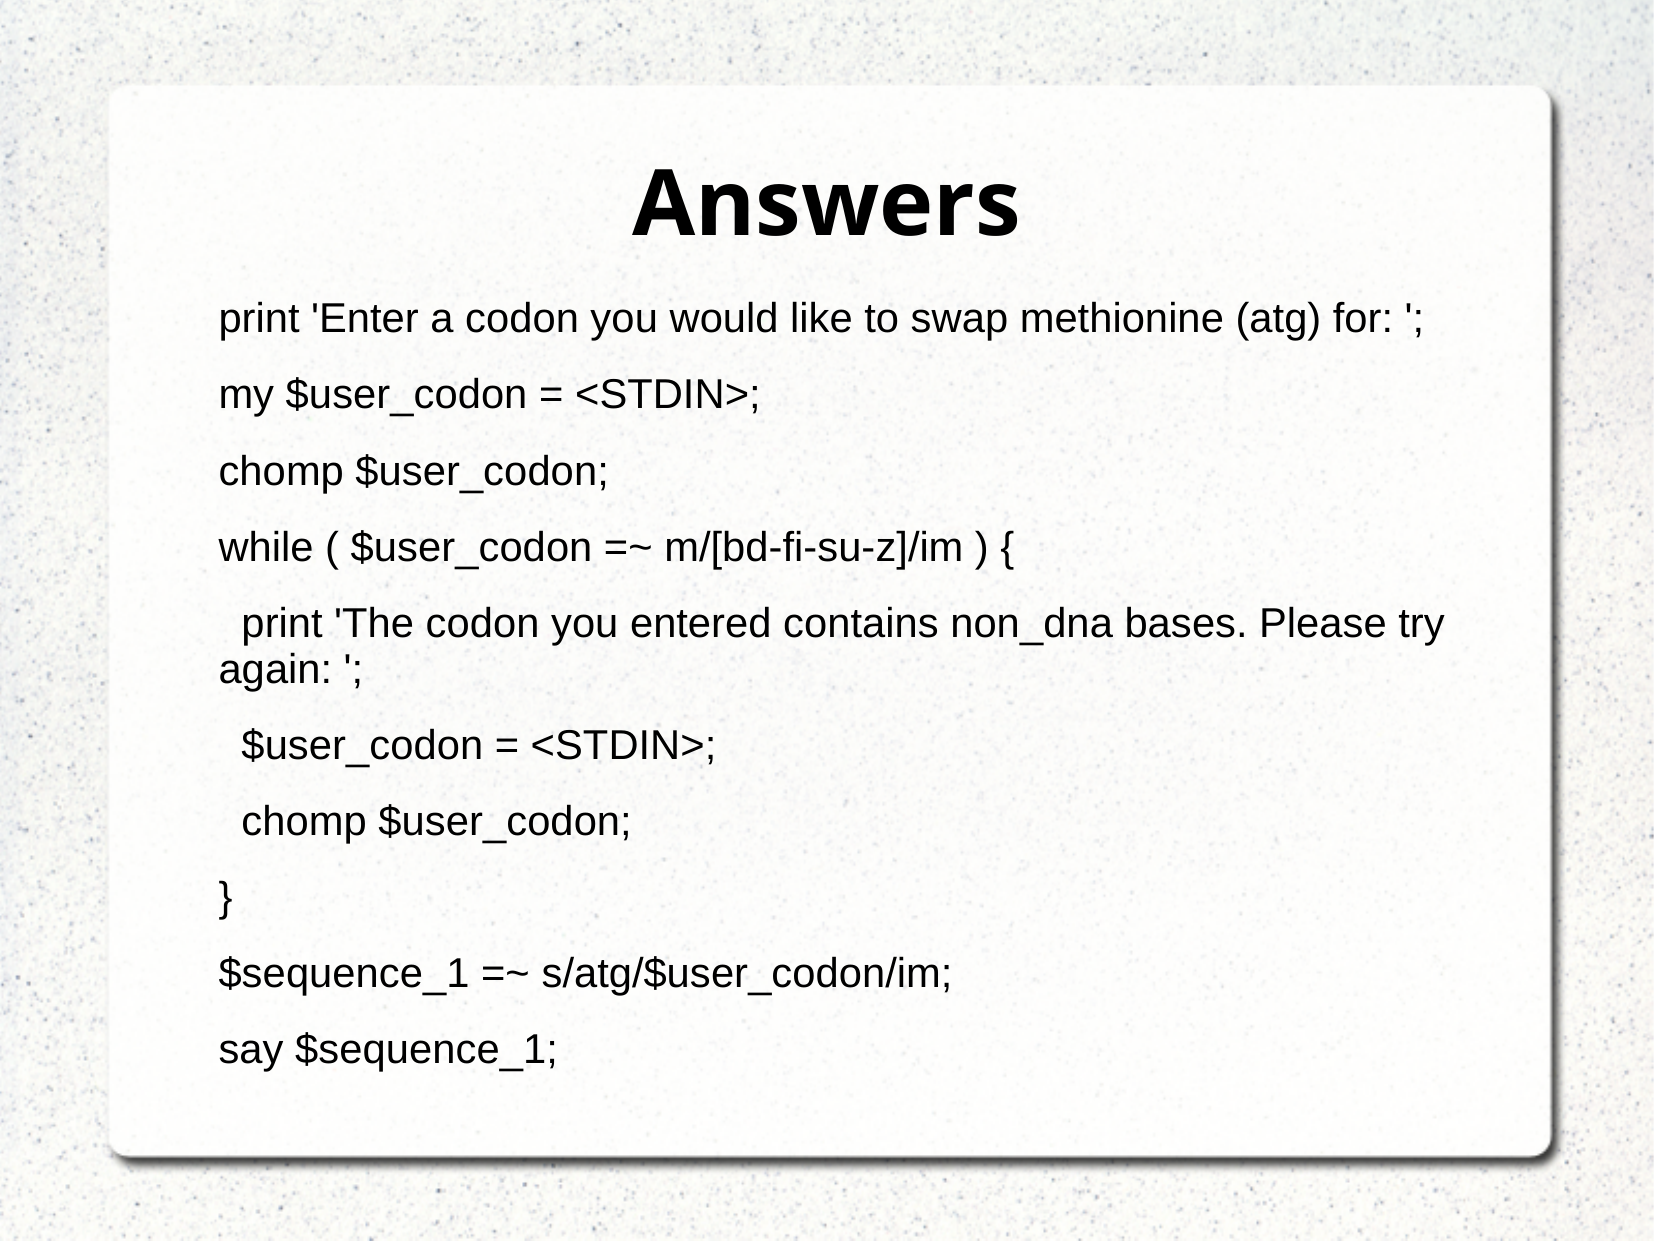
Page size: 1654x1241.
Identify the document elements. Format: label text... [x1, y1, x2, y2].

picture [0, 0, 1654, 1241]
title Answers [118, 96, 1536, 304]
list print 'Enter a codon you would like to swap methionine (atg) for: '; my $user_codon = <STDIN>; chomp $user_codon; while ( $user_codon =~ m/[bd-fi-su-z]/im ) { print 'The codon you entered contains non_dna bases. Please try again: '; $user_codon = <STDIN>; chomp $user_codon; } $sequence_1 =~ s/atg/$user_codon/im; say $sequence_1; [147, 295, 1506, 1073]
